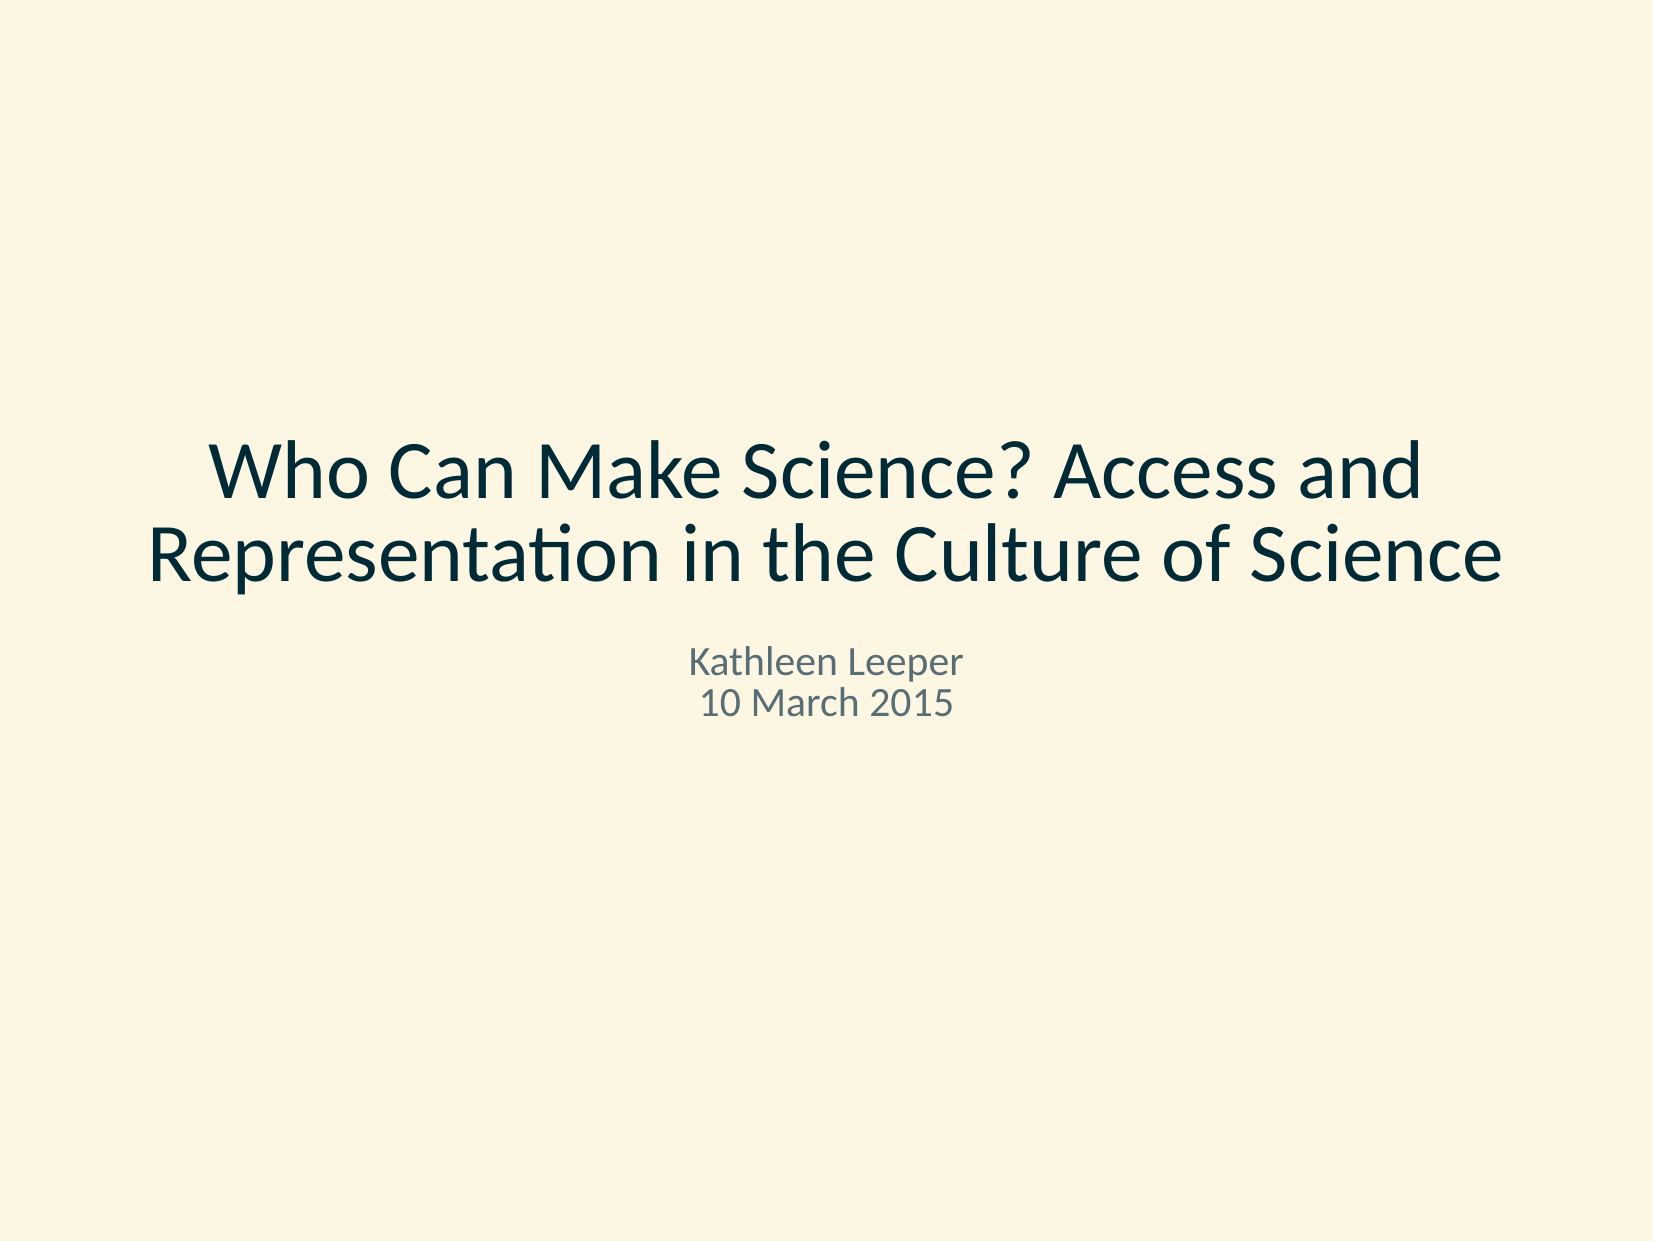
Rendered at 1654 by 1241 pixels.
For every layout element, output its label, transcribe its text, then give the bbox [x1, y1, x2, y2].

subtitle Who Can Make Science? Access and Representation in the Culture of Science Kathleen Leeper 10 March 2015 [82, 134, 1571, 1096]
